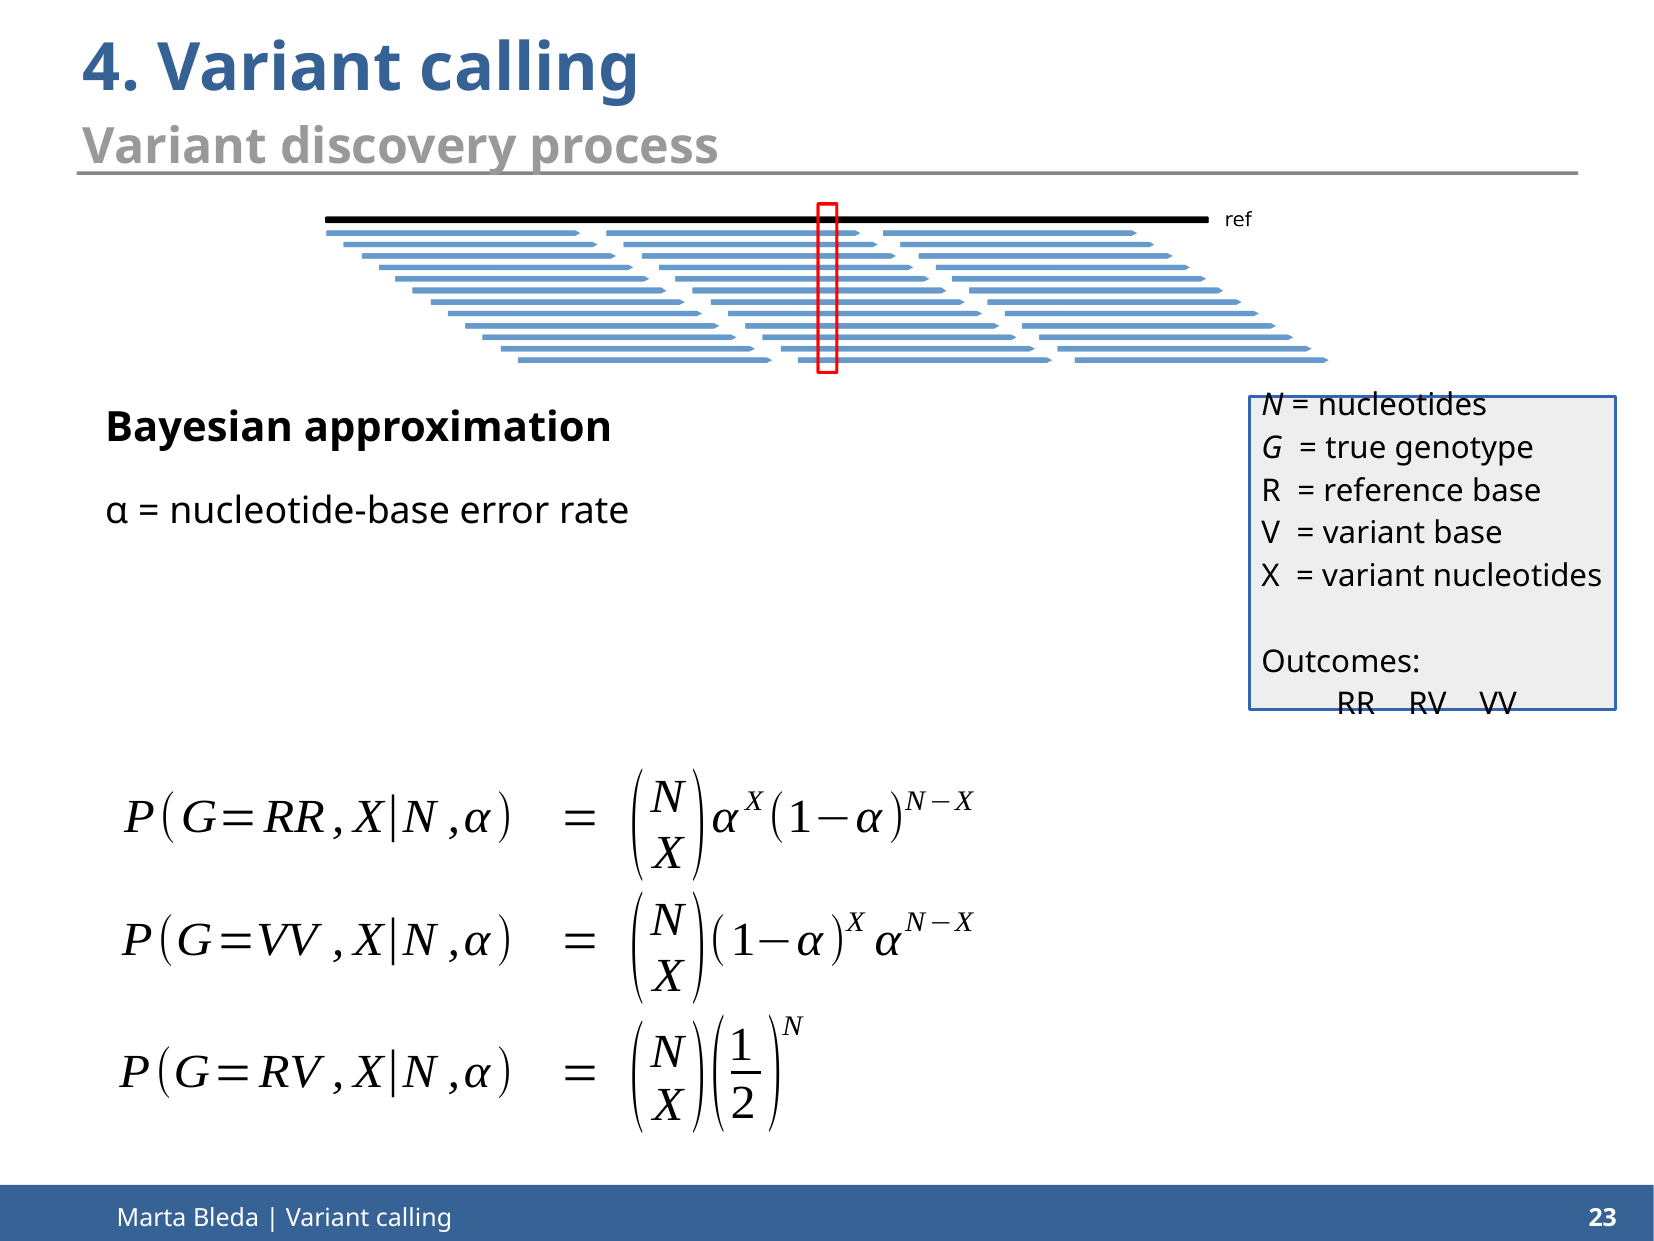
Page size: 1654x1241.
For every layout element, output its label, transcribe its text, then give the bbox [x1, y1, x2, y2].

picture [540, 170, 1580, 175]
picture [74, 170, 490, 175]
picture [325, 202, 1329, 374]
picture [497, 170, 533, 175]
title 4. Variant calling Variant discovery process [82, 31, 1571, 166]
text_box N = nucleotides G = true genotype R = reference base V = variant base X = variant nucleotides Outcomes: RR RV VV [1249, 396, 1616, 710]
chart [105, 761, 989, 1137]
list Bayesian approximation α = nucleotide-base error rate [105, 396, 1572, 1139]
